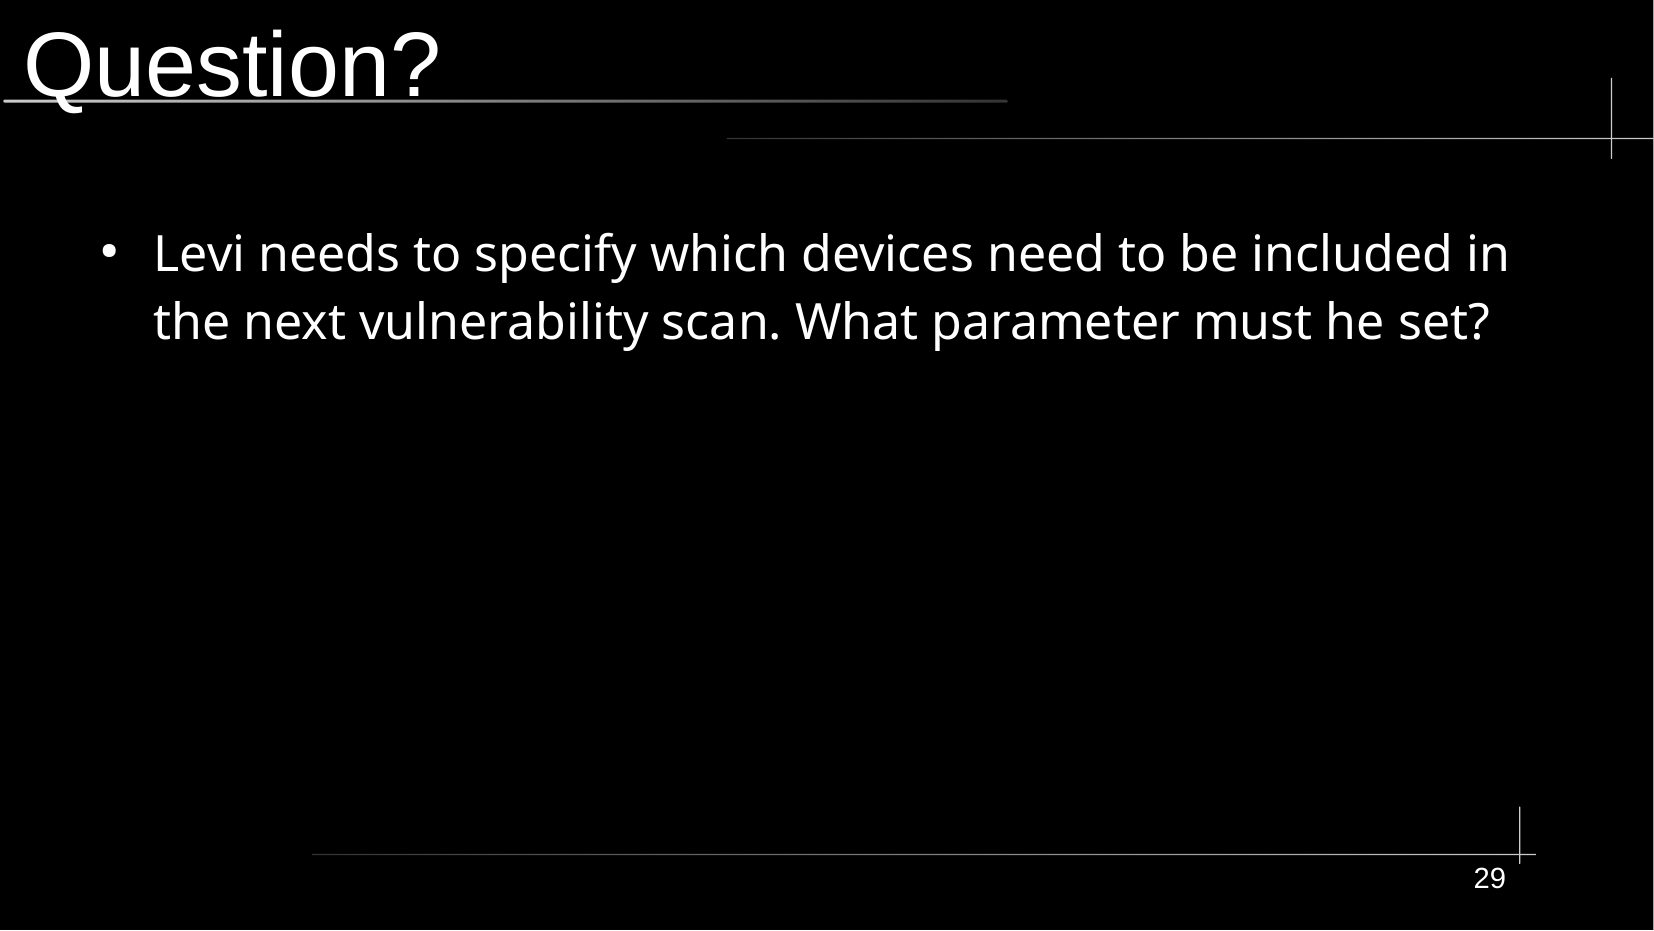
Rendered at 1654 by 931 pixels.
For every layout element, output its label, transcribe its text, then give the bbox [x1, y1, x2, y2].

list Levi needs to specify which devices need to be included in the next vulnerability scan. What parameter must he set? [82, 217, 1571, 758]
title Question? [23, 11, 1589, 119]
